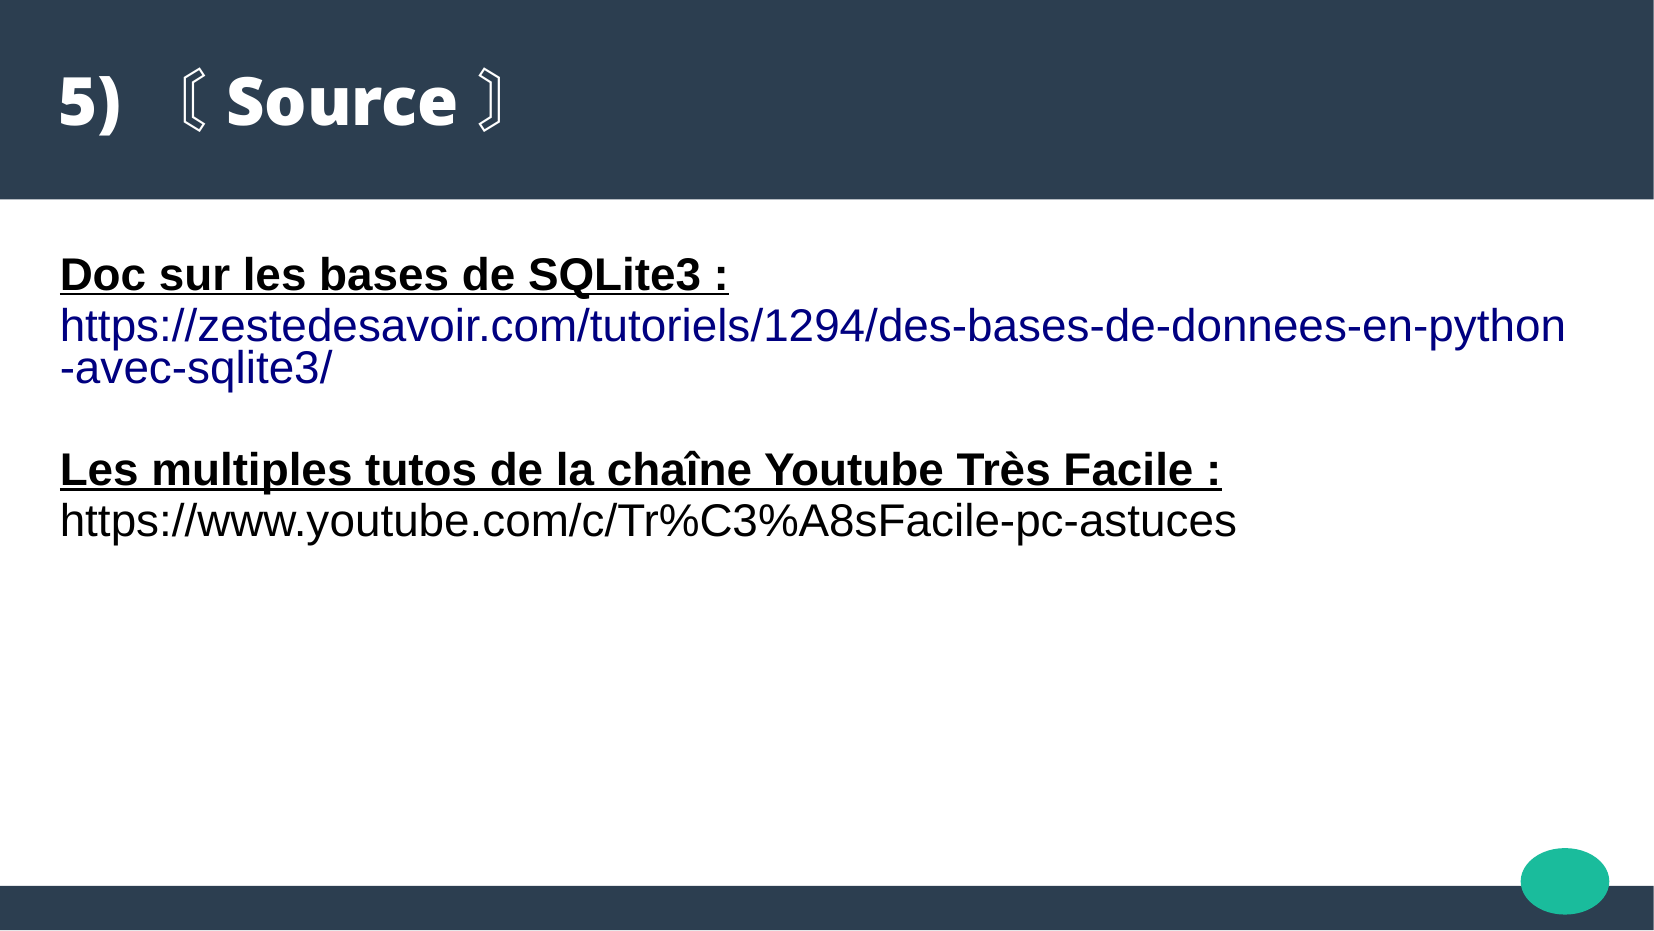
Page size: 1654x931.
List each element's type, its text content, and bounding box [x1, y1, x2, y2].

title 5)〘Source〙 [59, 37, 1595, 156]
text_box Doc sur les bases de SQLite3 : https://zestedesavoir.com/tutoriels/1294/des-bases-de-donnees-en-python-avec-sqlite3/ Les multiples tutos de la chaîne Youtube Très Facile : https://www.youtube.com/c/Tr%C3%A8sFacile-pc-astuces [45, 241, 1591, 616]
